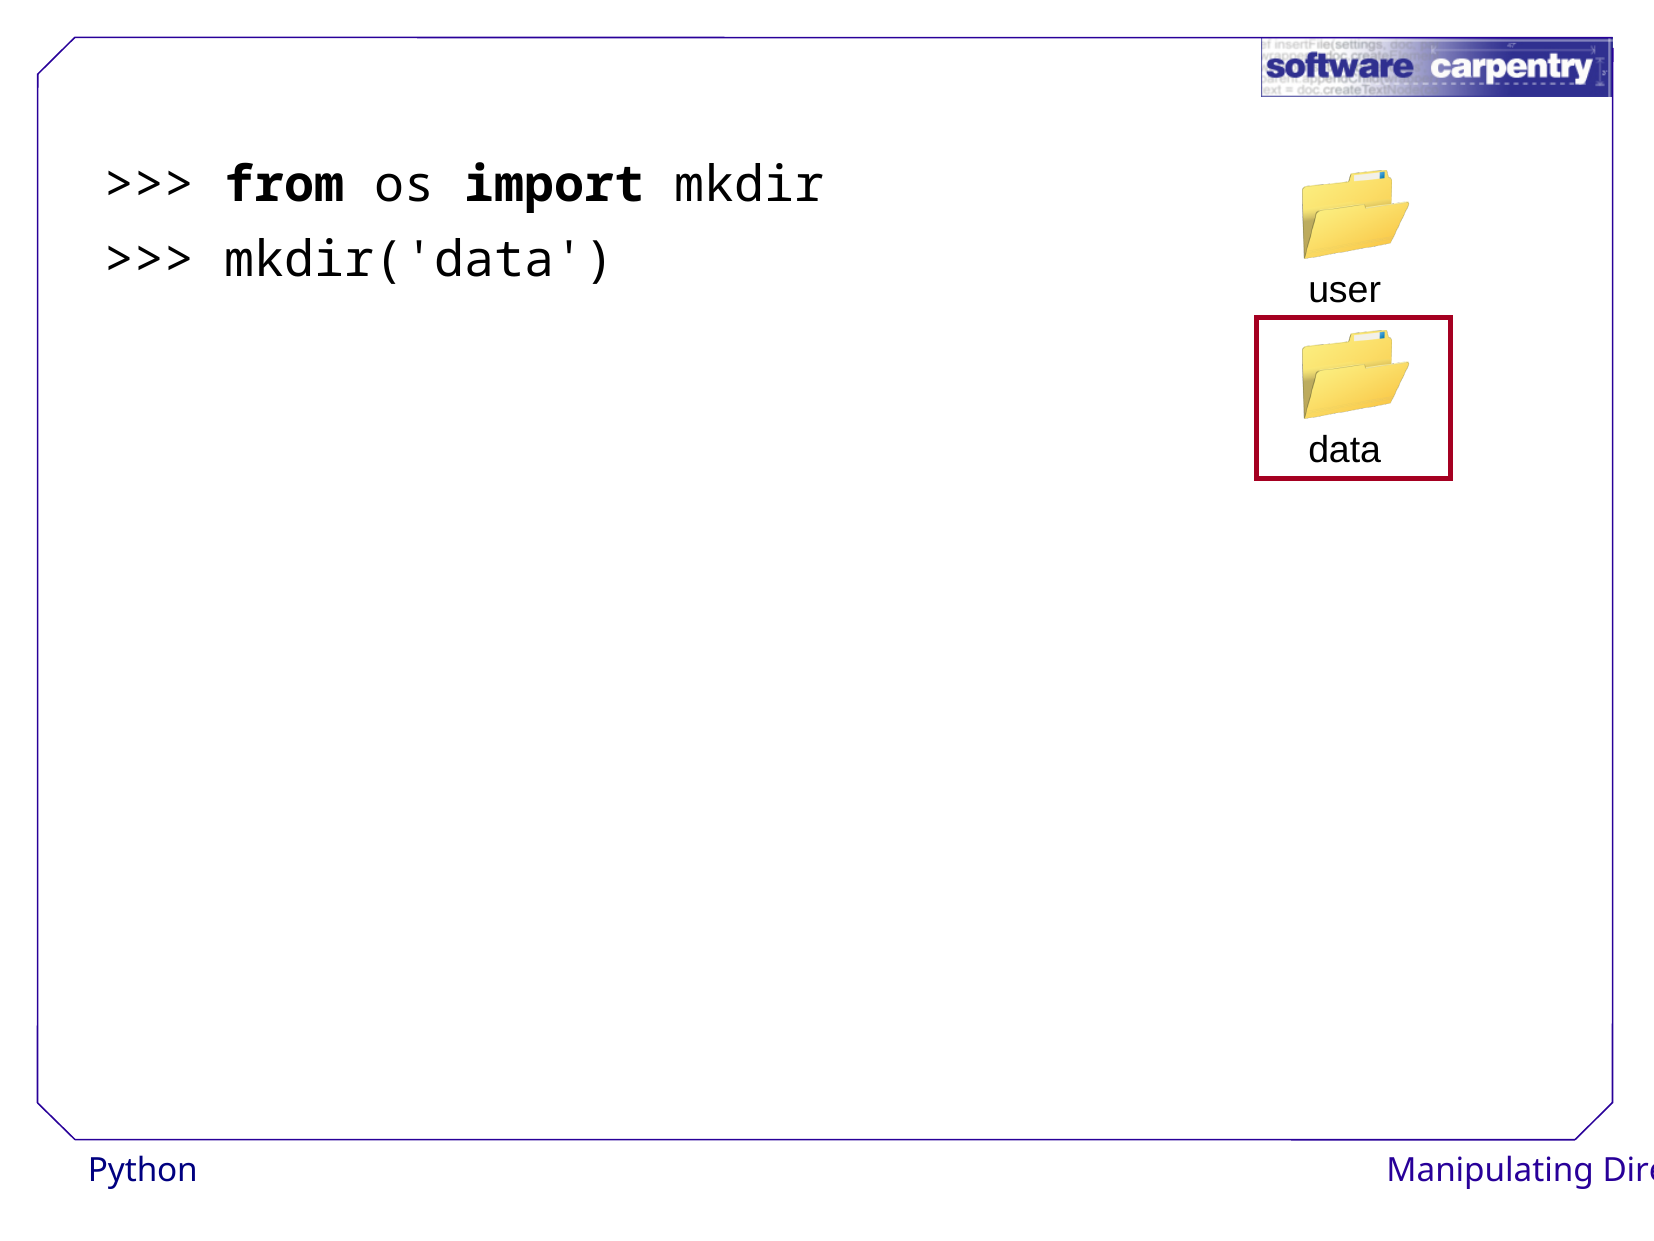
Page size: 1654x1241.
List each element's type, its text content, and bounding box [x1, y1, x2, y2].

text_box >>> from os import mkdir >>> mkdir('data') [89, 128, 1512, 1037]
picture [1298, 156, 1413, 273]
text_box data [1293, 420, 1396, 476]
picture [1261, 39, 1613, 97]
text_box user [1293, 261, 1396, 315]
picture [1298, 320, 1413, 432]
